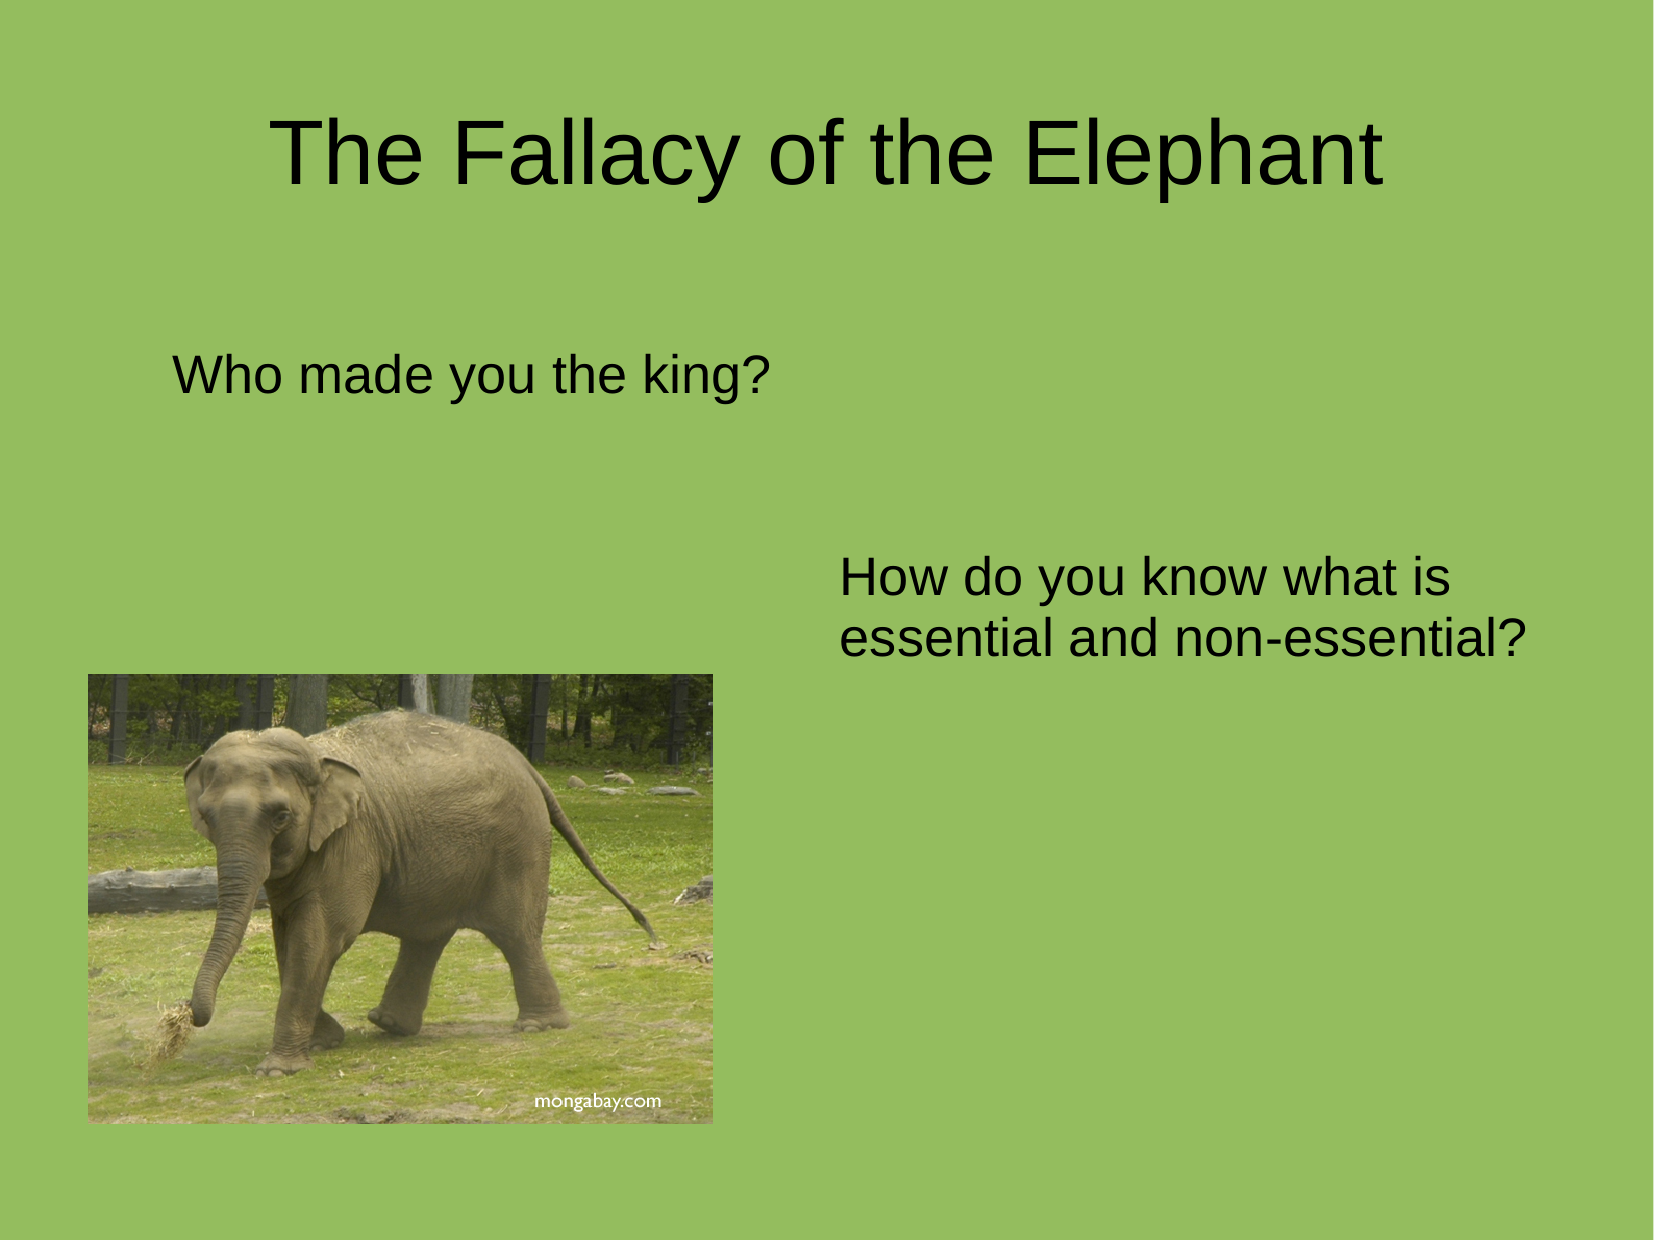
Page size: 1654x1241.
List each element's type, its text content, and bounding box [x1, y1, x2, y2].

text_box Who made you the king? [157, 337, 788, 413]
picture [88, 674, 713, 1124]
text_box How do you know what is essential and non-essential? [825, 539, 1613, 676]
title The Fallacy of the Elephant [82, 56, 1571, 250]
